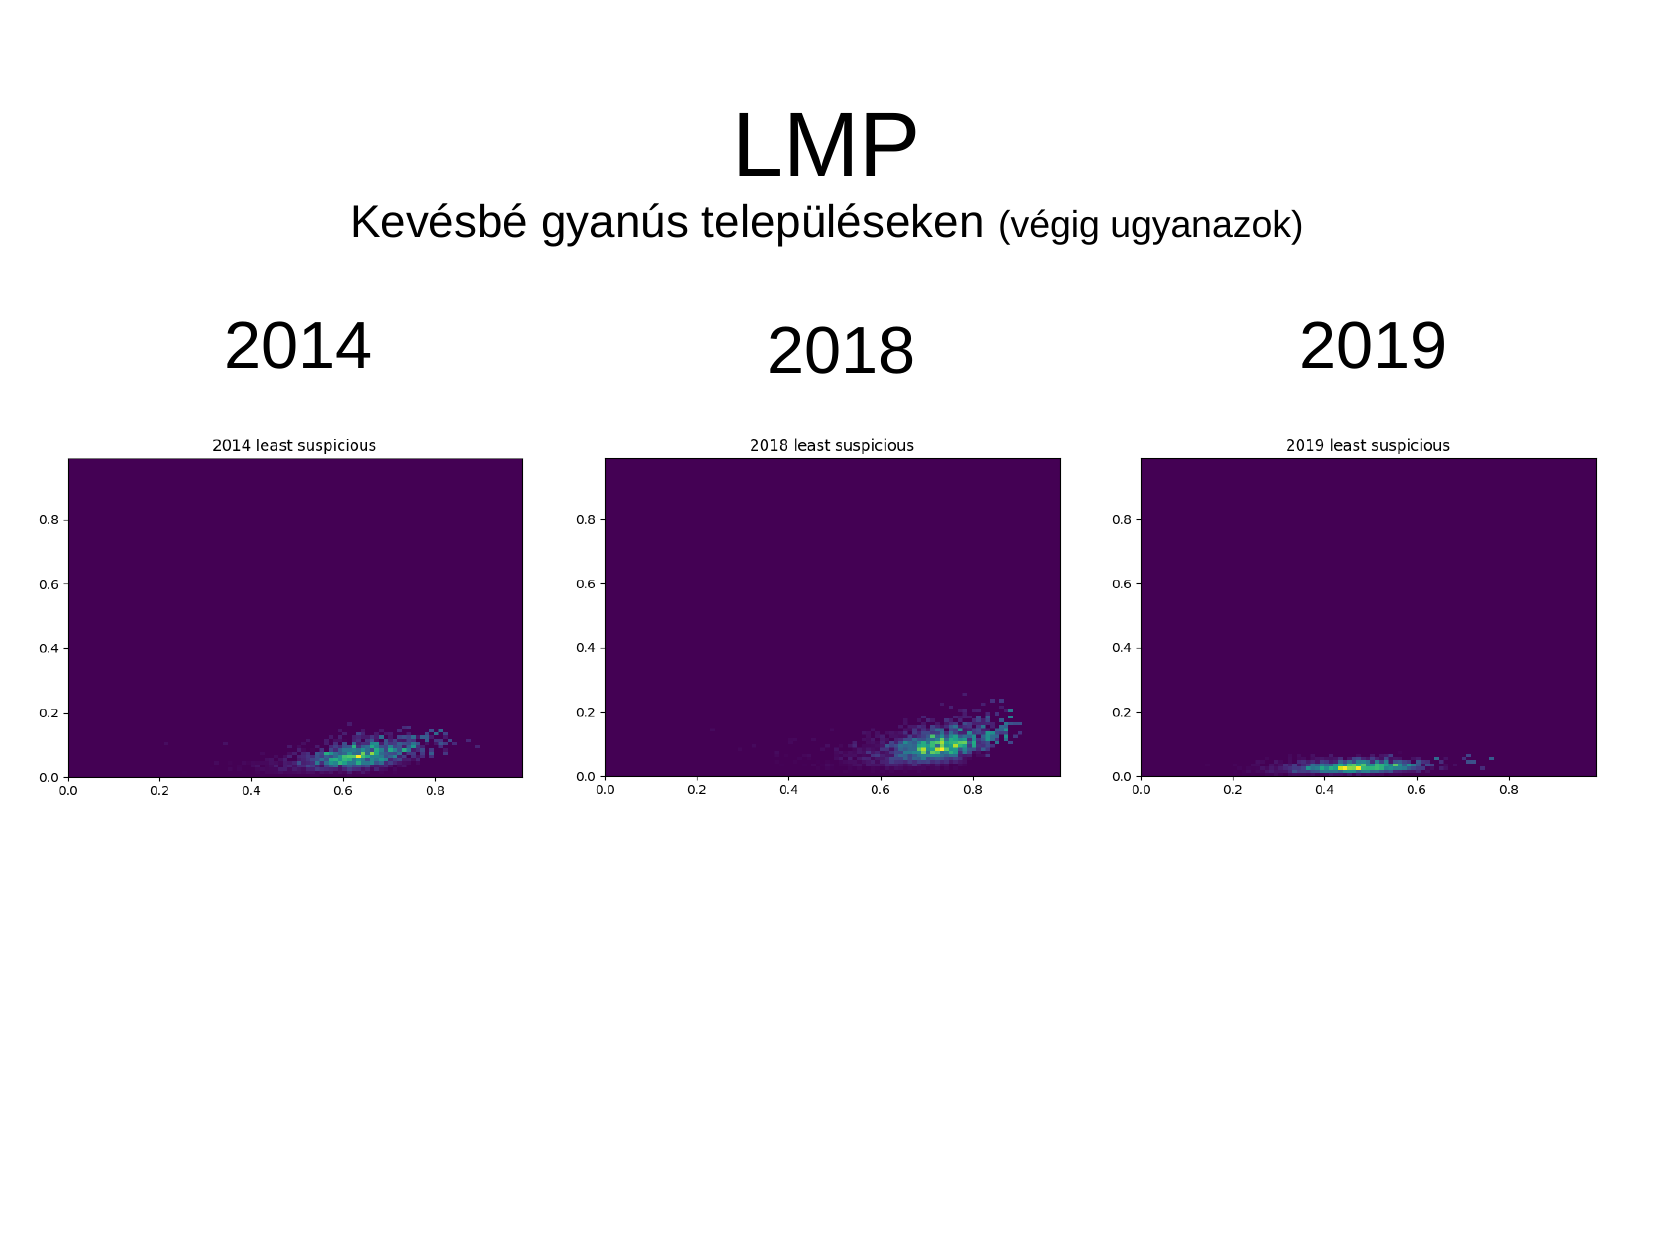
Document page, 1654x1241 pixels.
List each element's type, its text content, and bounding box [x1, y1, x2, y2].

picture [0, 408, 1654, 822]
list 2014 [153, 307, 402, 384]
title LMP Kevésbé gyanús településeken (végig ugyanazok) [82, 67, 1571, 275]
list 2019 [1228, 307, 1477, 384]
list 2018 [696, 312, 945, 389]
